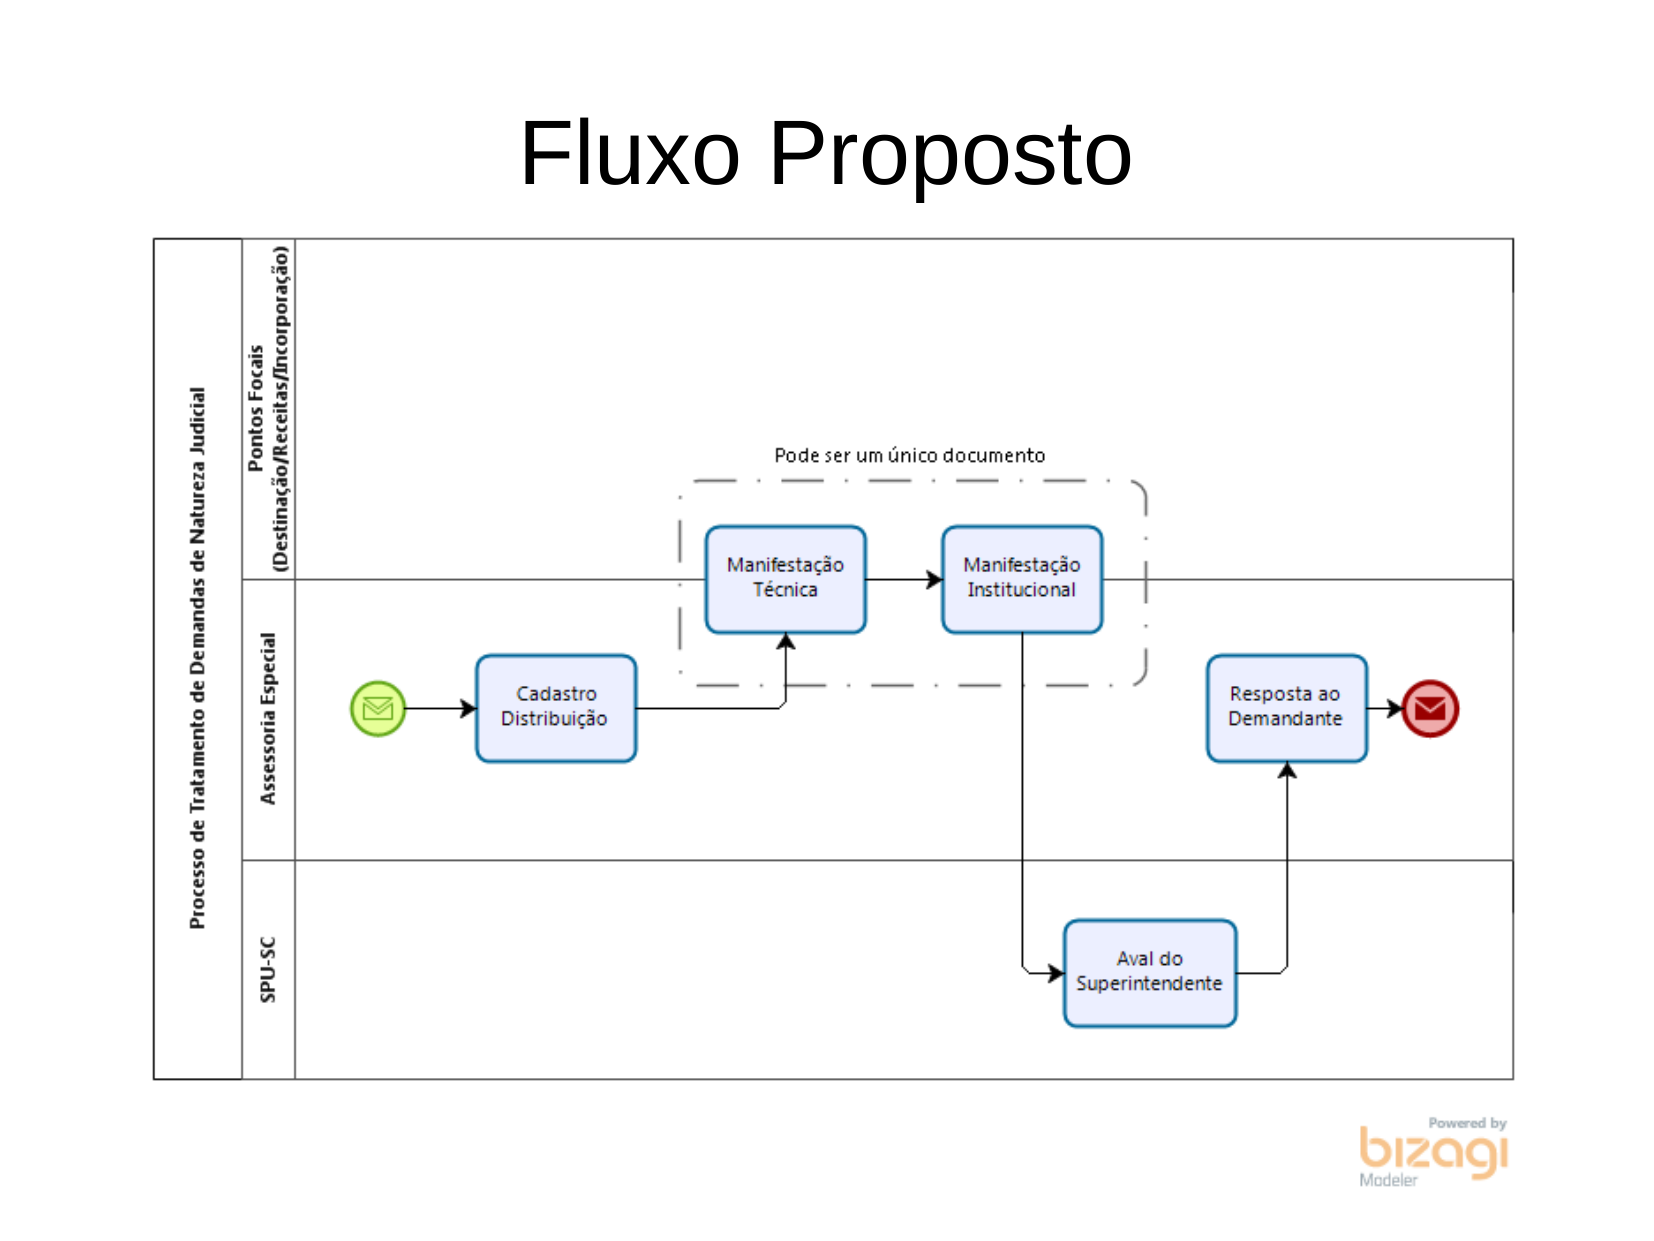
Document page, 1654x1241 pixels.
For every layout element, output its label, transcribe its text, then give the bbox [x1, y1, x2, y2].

title Fluxo Proposto [82, 49, 1571, 257]
picture [118, 203, 1548, 1241]
